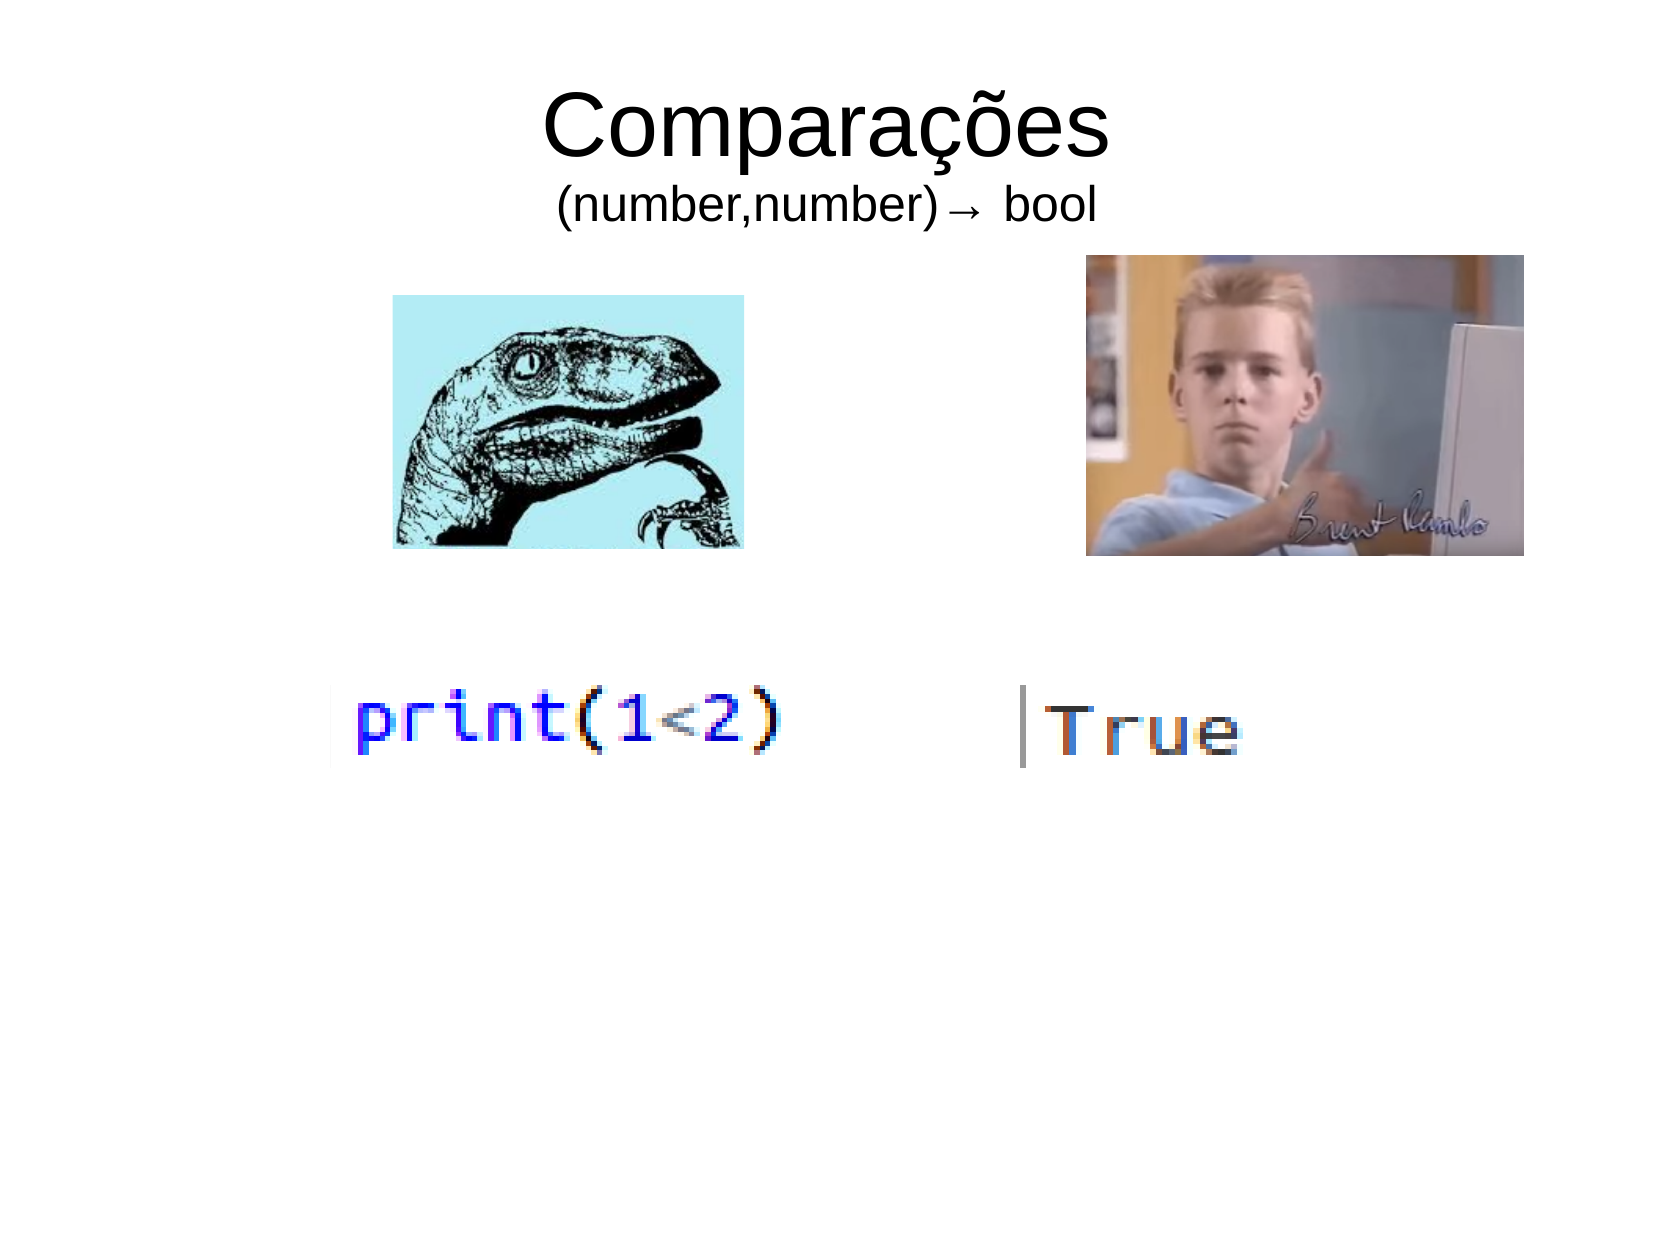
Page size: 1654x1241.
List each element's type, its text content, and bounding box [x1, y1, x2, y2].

title Comparações (number,number)→ bool [82, 49, 1571, 257]
picture [1086, 255, 1524, 556]
picture [330, 685, 1323, 768]
picture [392, 295, 745, 549]
